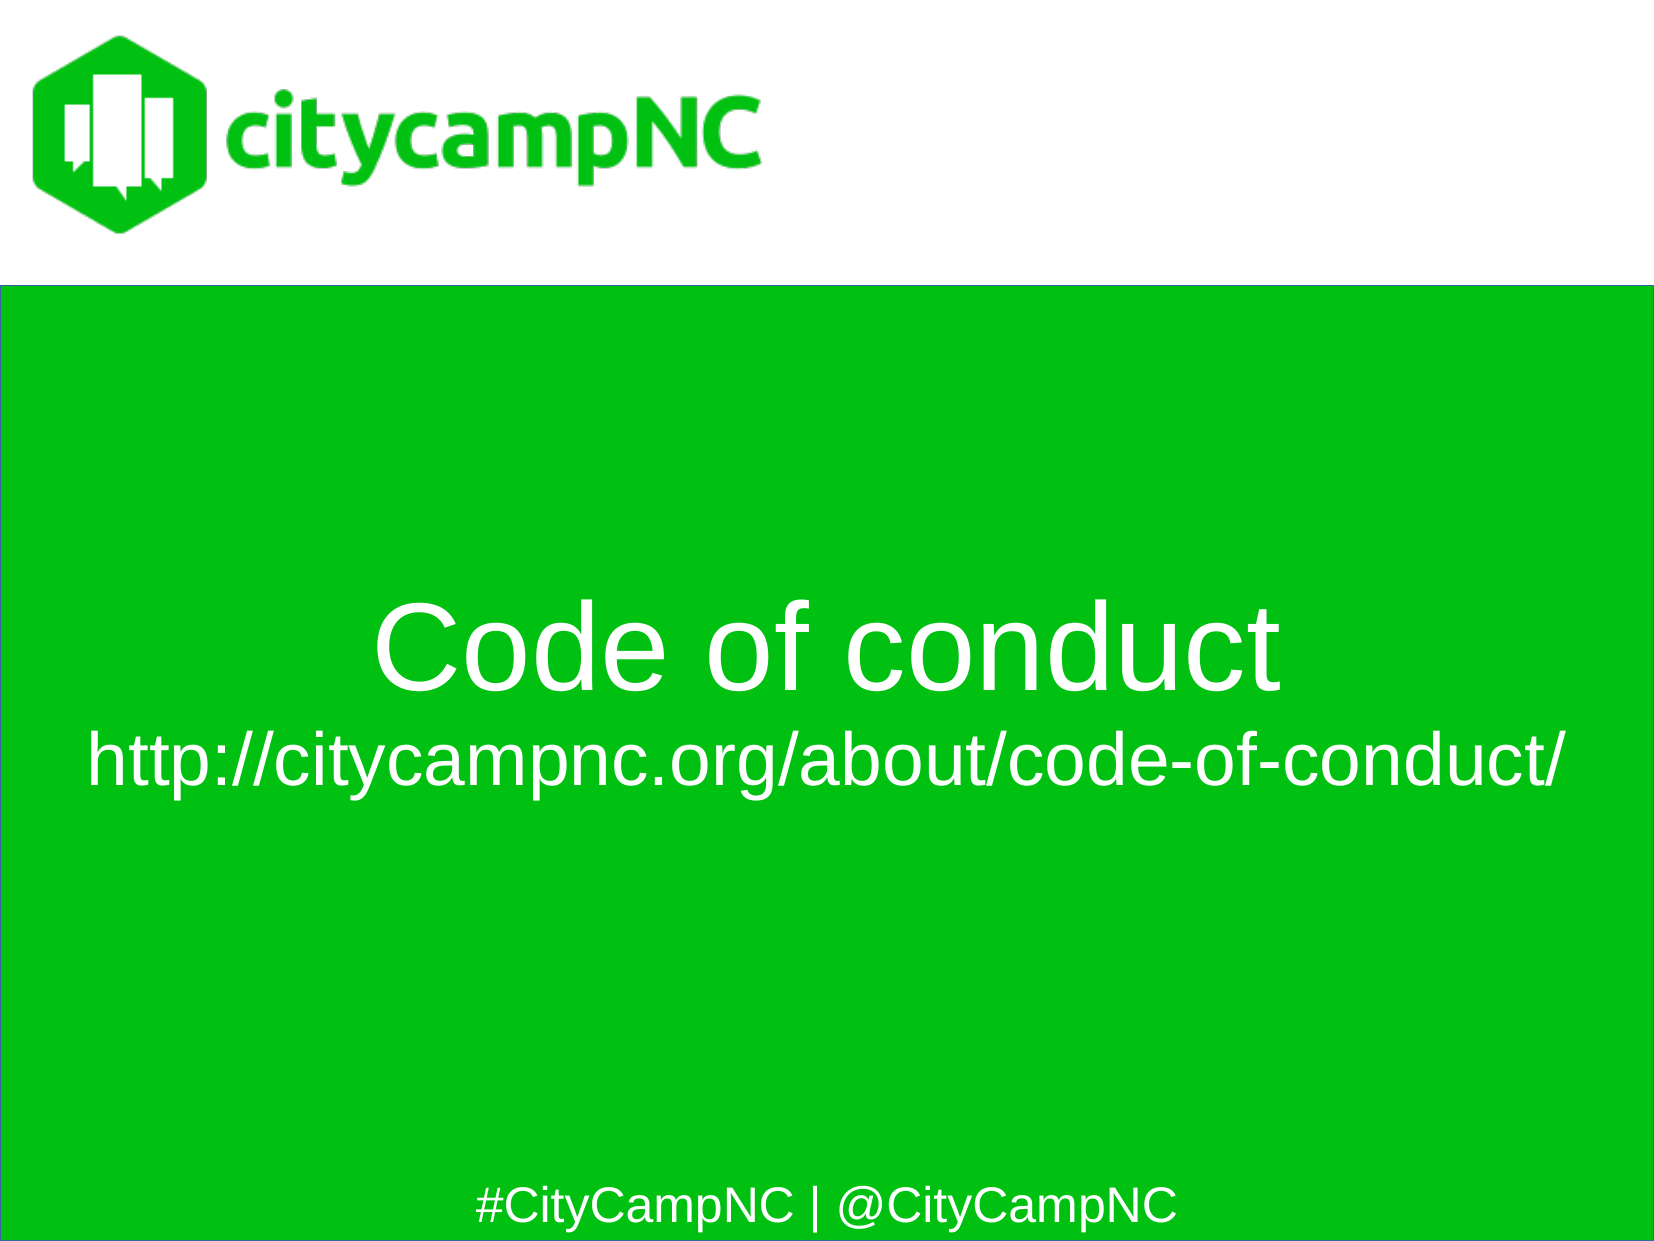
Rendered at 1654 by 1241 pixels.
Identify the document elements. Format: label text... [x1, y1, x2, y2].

text_box Code of conduct http://citycampnc.org/about/code-of-conduct/ [72, 570, 1582, 864]
picture [0, 3, 794, 267]
